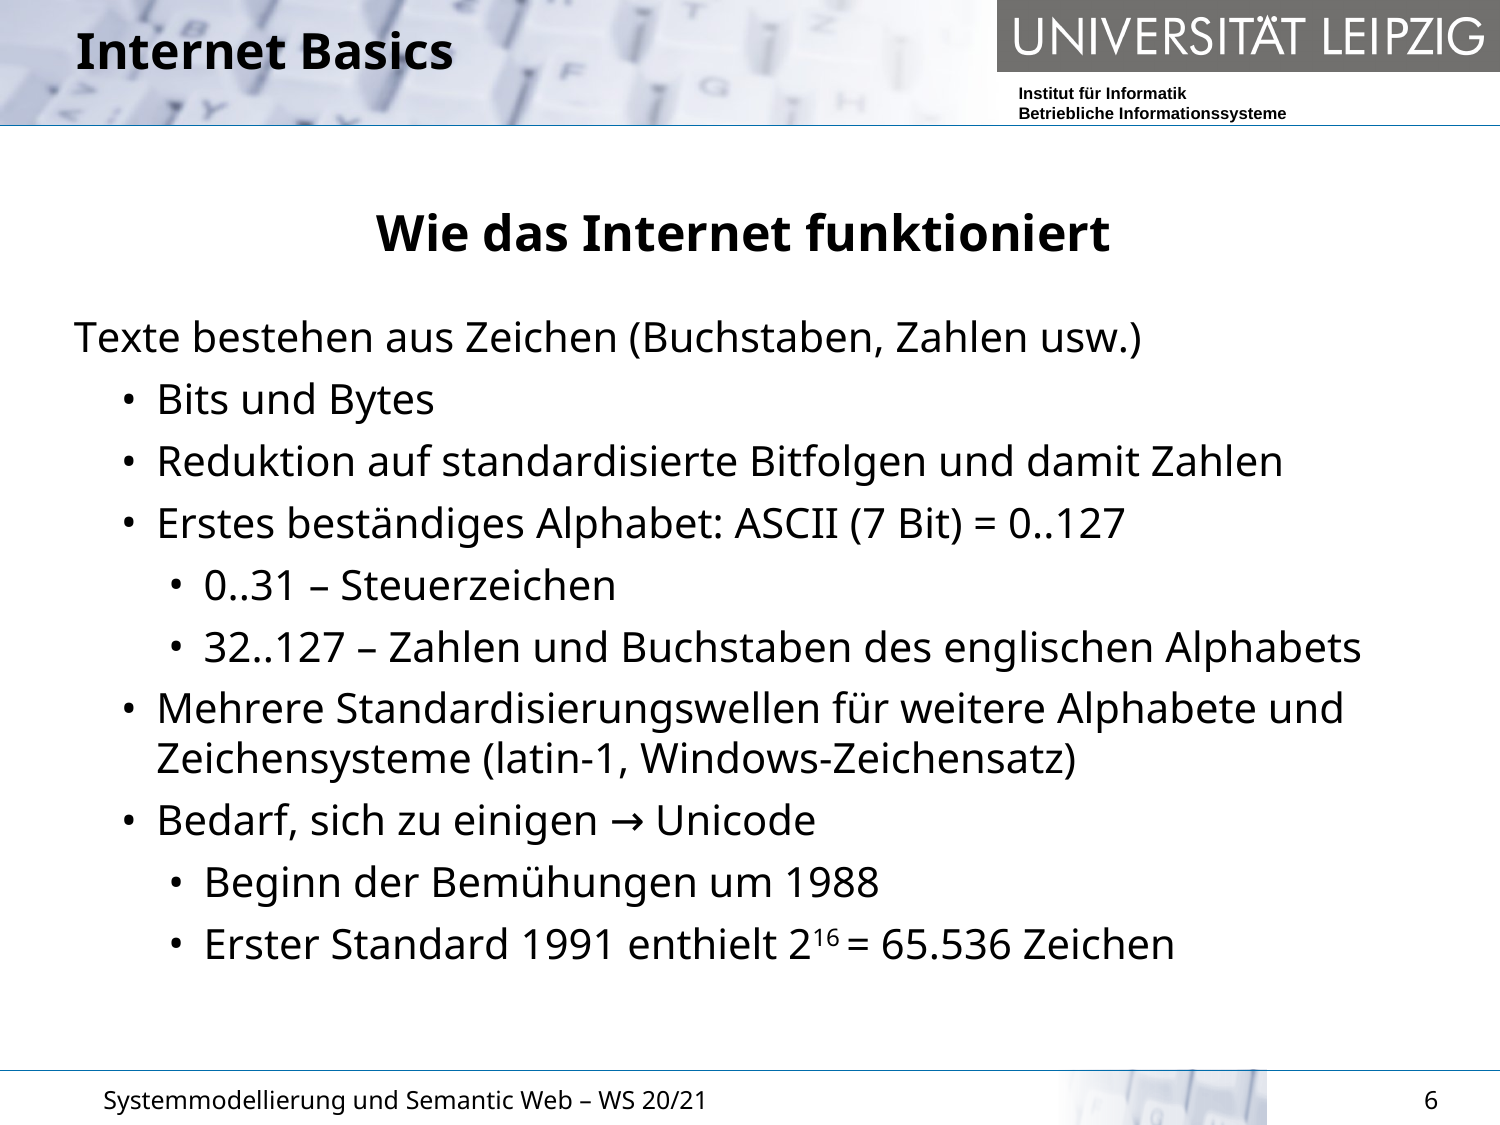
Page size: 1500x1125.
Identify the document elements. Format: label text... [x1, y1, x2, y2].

picture [0, 0, 1500, 125]
text_box Internet Basics [62, 12, 470, 88]
text_box Wie das Internet funktioniert Texte bestehen aus Zeichen (Buchstaben, Zahlen usw.) Bits und Bytes Reduktion auf standardisierte Bitfolgen und damit Zahlen Erstes beständiges Alphabet: ASCII (7 Bit) = 0..127 0..31 – Steuerzeichen 32..127 – Zahlen und Buchstaben des englischen Alphabets Mehrere Standardisierungswellen für weitere Alphabete und Zeichensysteme (latin-1, Windows-Zeichensatz) Bedarf, sich zu einigen → Unicode Beginn der Bemühungen um 1988 Erster Standard 1991 enthielt 216 = 65.536 Zeichen [59, 193, 1430, 976]
picture [1057, 1071, 1267, 1125]
